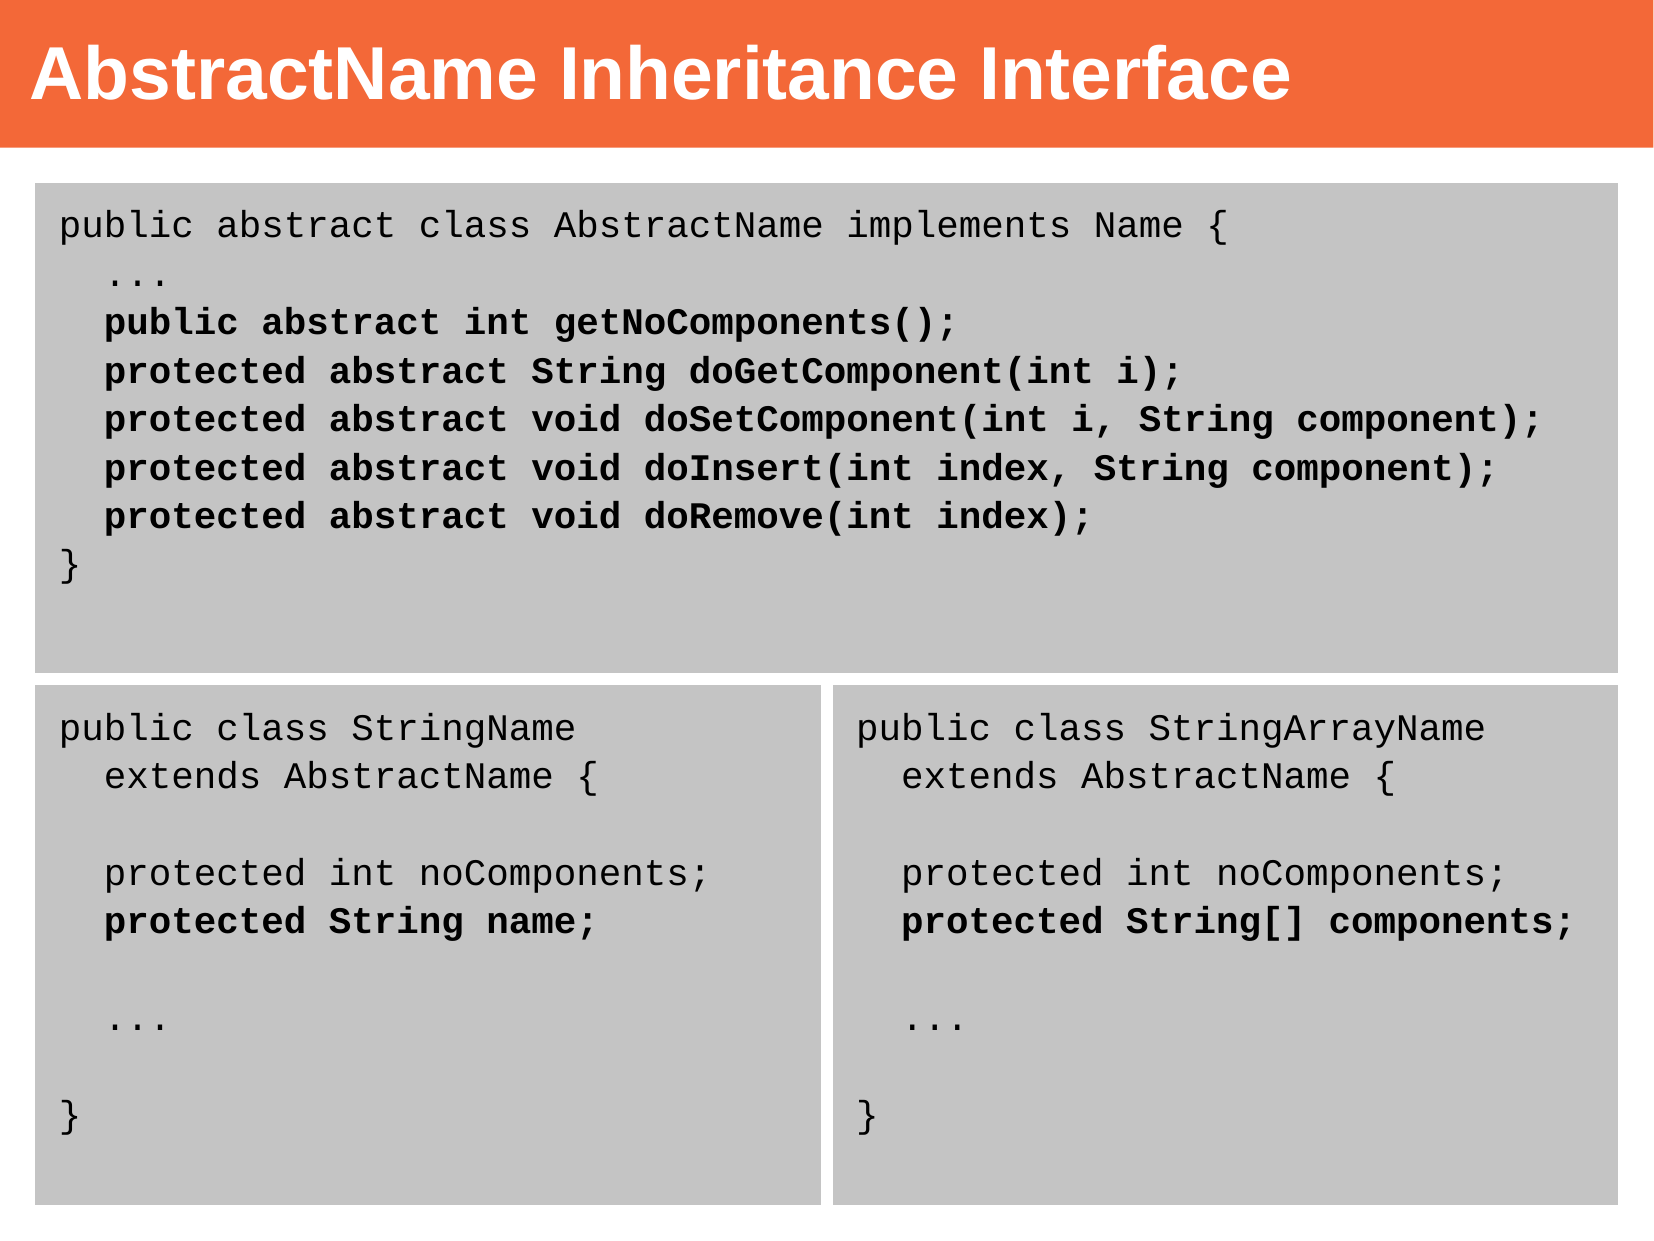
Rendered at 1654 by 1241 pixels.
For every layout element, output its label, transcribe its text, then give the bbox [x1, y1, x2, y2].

list public class StringArrayName extends AbstractName { protected int noComponents; protected String[] components; ... } [826, 679, 1625, 1211]
list public abstract class AbstractName implements Name { ... public abstract int getNoComponents(); protected abstract String doGetComponent(int i); protected abstract void doSetComponent(int i, String component); protected abstract void doInsert(int index, String component); protected abstract void doRemove(int index); } [29, 177, 1625, 673]
title AbstractName Inheritance Interface [0, 0, 1654, 148]
list public class StringName extends AbstractName { protected int noComponents; protected String name; ... } [29, 679, 821, 1211]
